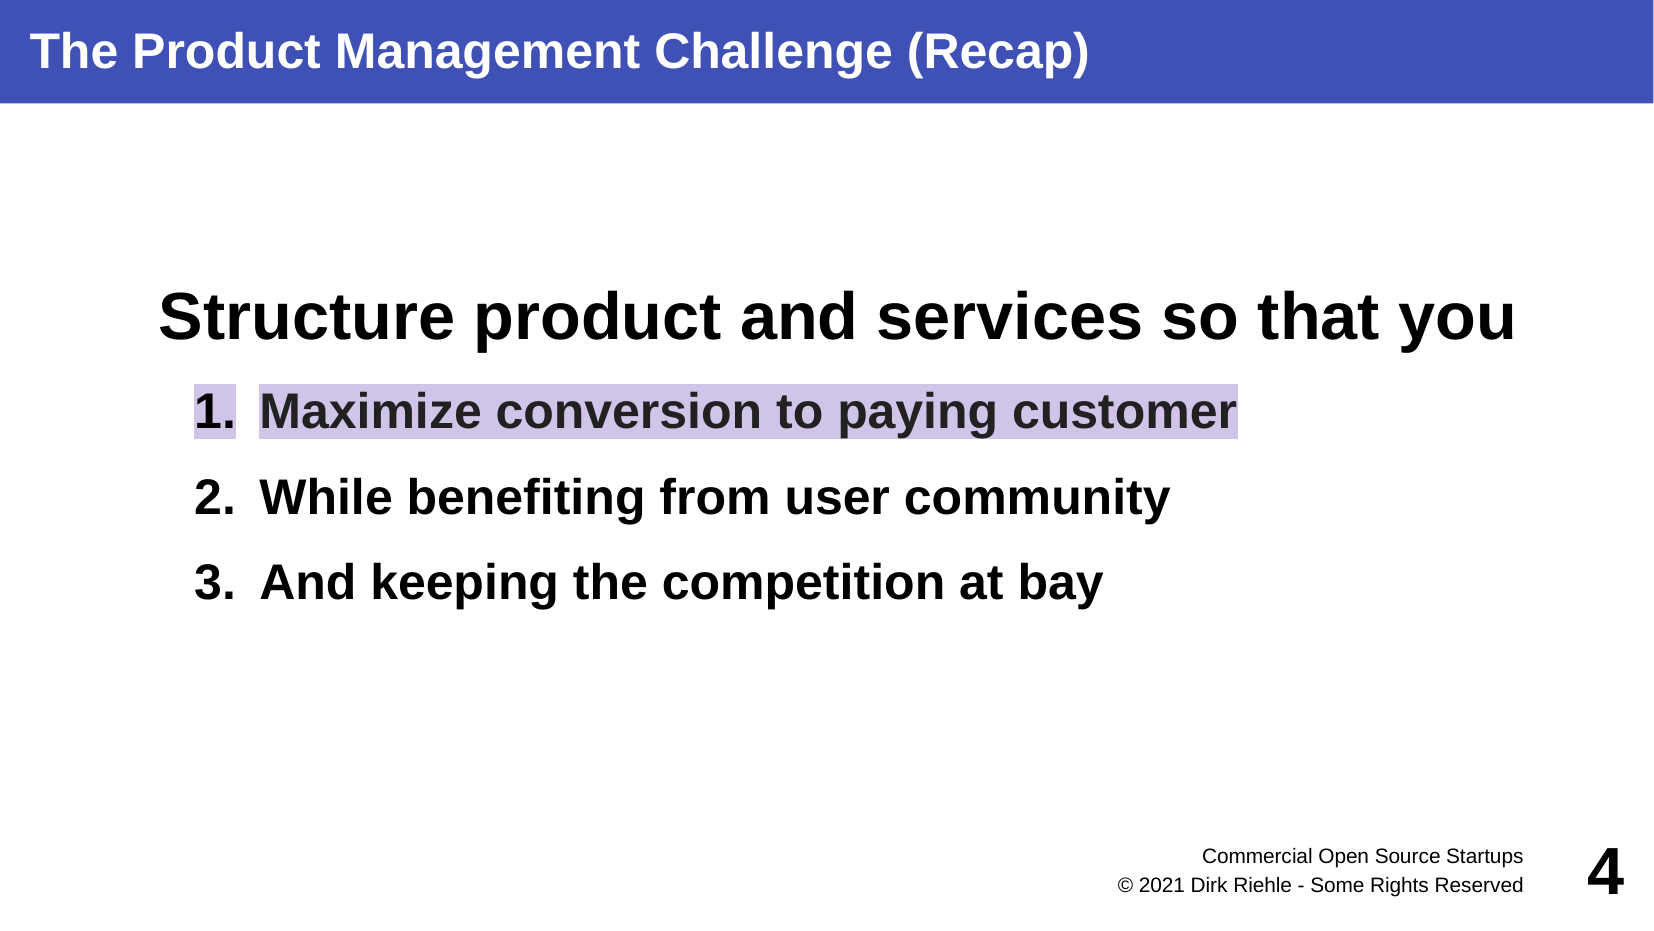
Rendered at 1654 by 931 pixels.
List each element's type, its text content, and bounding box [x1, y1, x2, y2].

title The Product Management Challenge (Recap) [0, 0, 1654, 104]
subtitle Structure product and services so that you Maximize conversion to paying customer While benefiting from user community And keeping the competition at bay [29, 132, 1625, 813]
